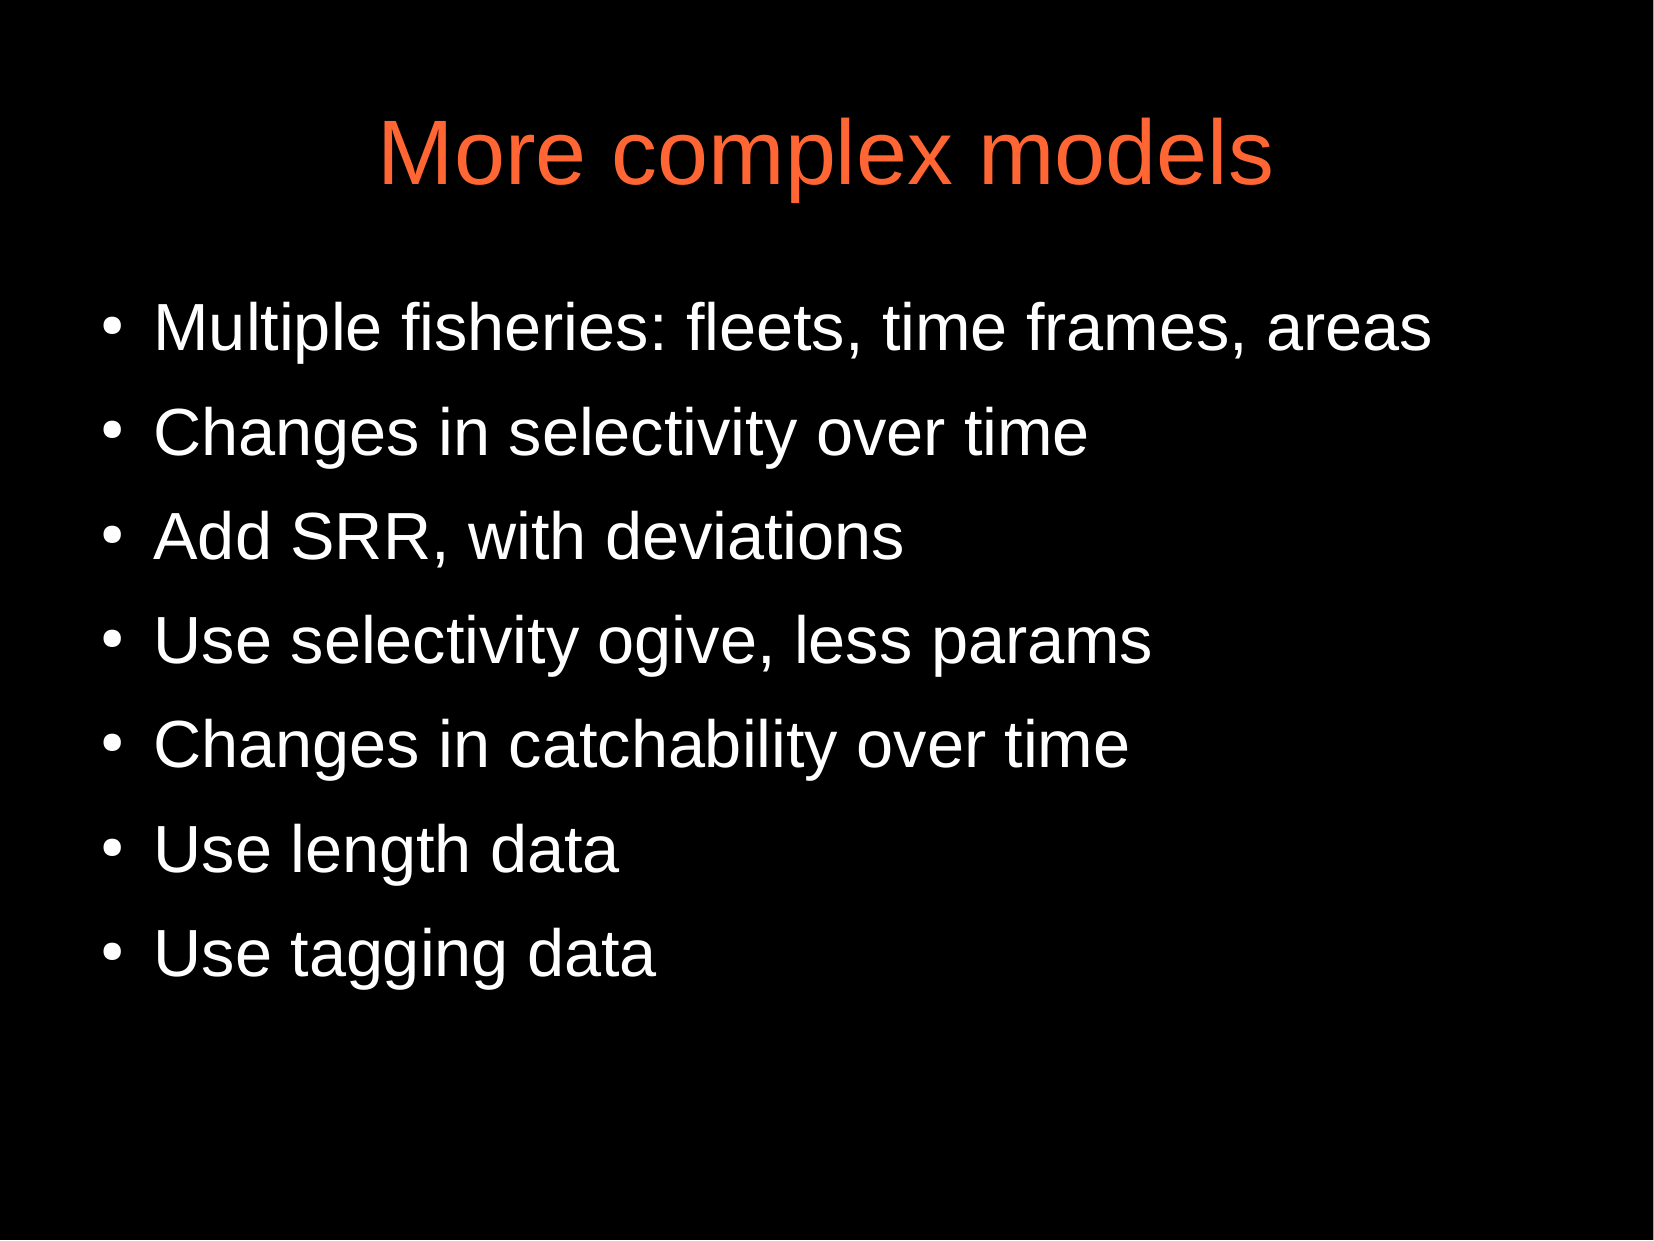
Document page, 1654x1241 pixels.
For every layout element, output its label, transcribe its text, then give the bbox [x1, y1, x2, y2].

list Multiple fisheries: fleets, time frames, areas Changes in selectivity over time Add SRR, with deviations Use selectivity ogive, less params Changes in catchability over time Use length data Use tagging data [82, 290, 1571, 1109]
title More complex models [82, 49, 1571, 257]
